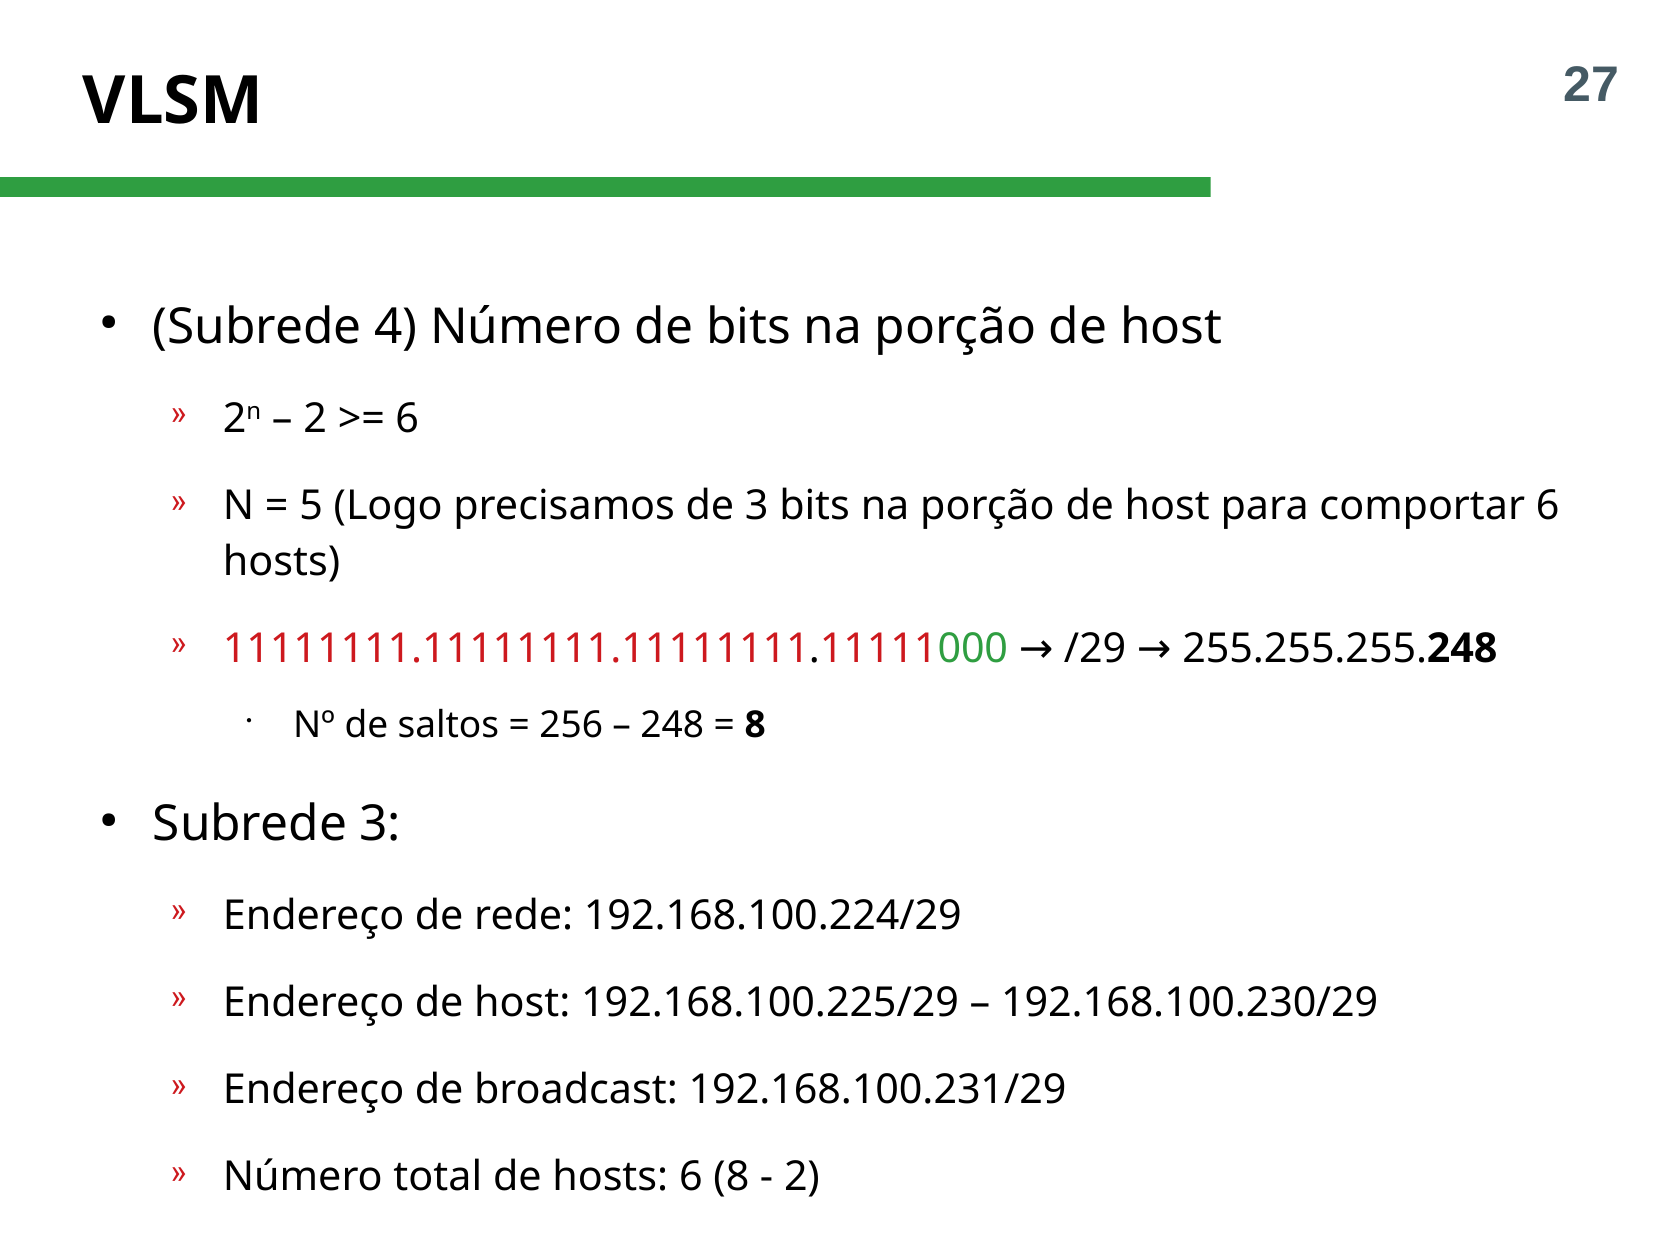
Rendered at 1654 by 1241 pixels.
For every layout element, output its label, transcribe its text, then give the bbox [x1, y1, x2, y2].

title VLSM [82, 0, 1152, 202]
list (Subrede 4) Número de bits na porção de host 2n – 2 >= 6 N = 5 (Logo precisamos de 3 bits na porção de host para comportar 6 hosts) 11111111.11111111.11111111.11111000 → /29 → 255.255.255.248 Nº de saltos = 256 – 248 = 8 Subrede 3: Endereço de rede: 192.168.100.224/29 Endereço de host: 192.168.100.225/29 – 192.168.100.230/29 Endereço de broadcast: 192.168.100.231/29 Número total de hosts: 6 (8 - 2) [82, 290, 1571, 1211]
